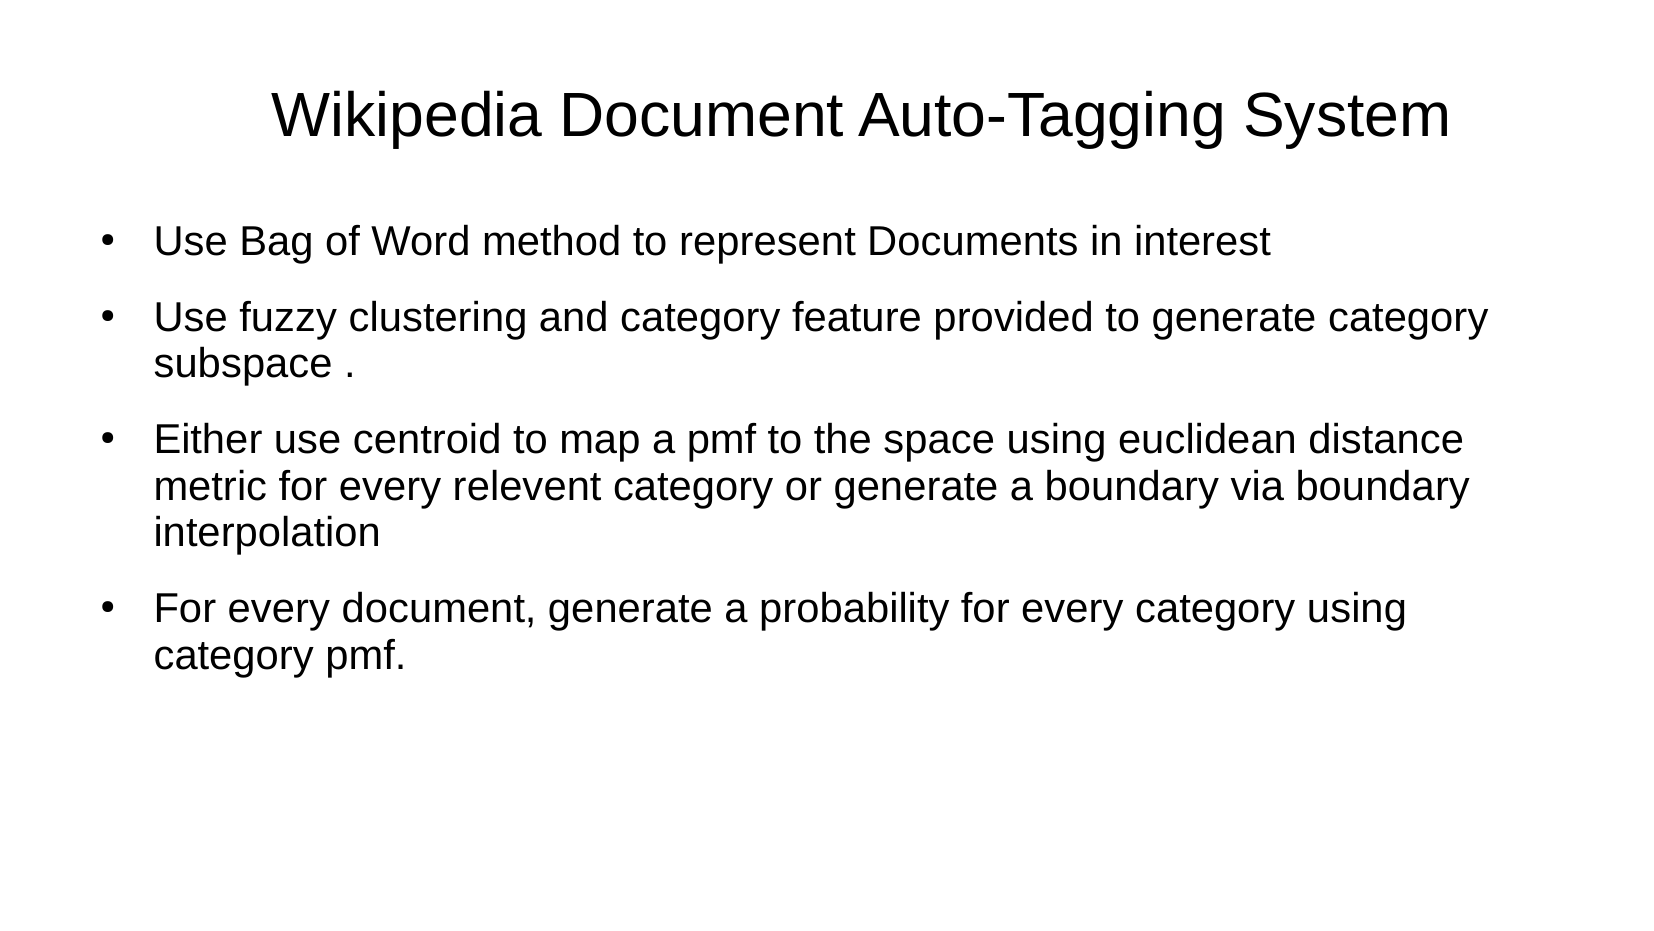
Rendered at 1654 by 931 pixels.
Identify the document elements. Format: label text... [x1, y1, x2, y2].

list Use Bag of Word method to represent Documents in interest Use fuzzy clustering and category feature provided to generate category subspace . Either use centroid to map a pmf to the space using euclidean distance metric for every relevent category or generate a boundary via boundary interpolation For every document, generate a probability for every category using category pmf. [82, 217, 1571, 758]
title Wikipedia Document Auto-Tagging System [82, 37, 1571, 193]
